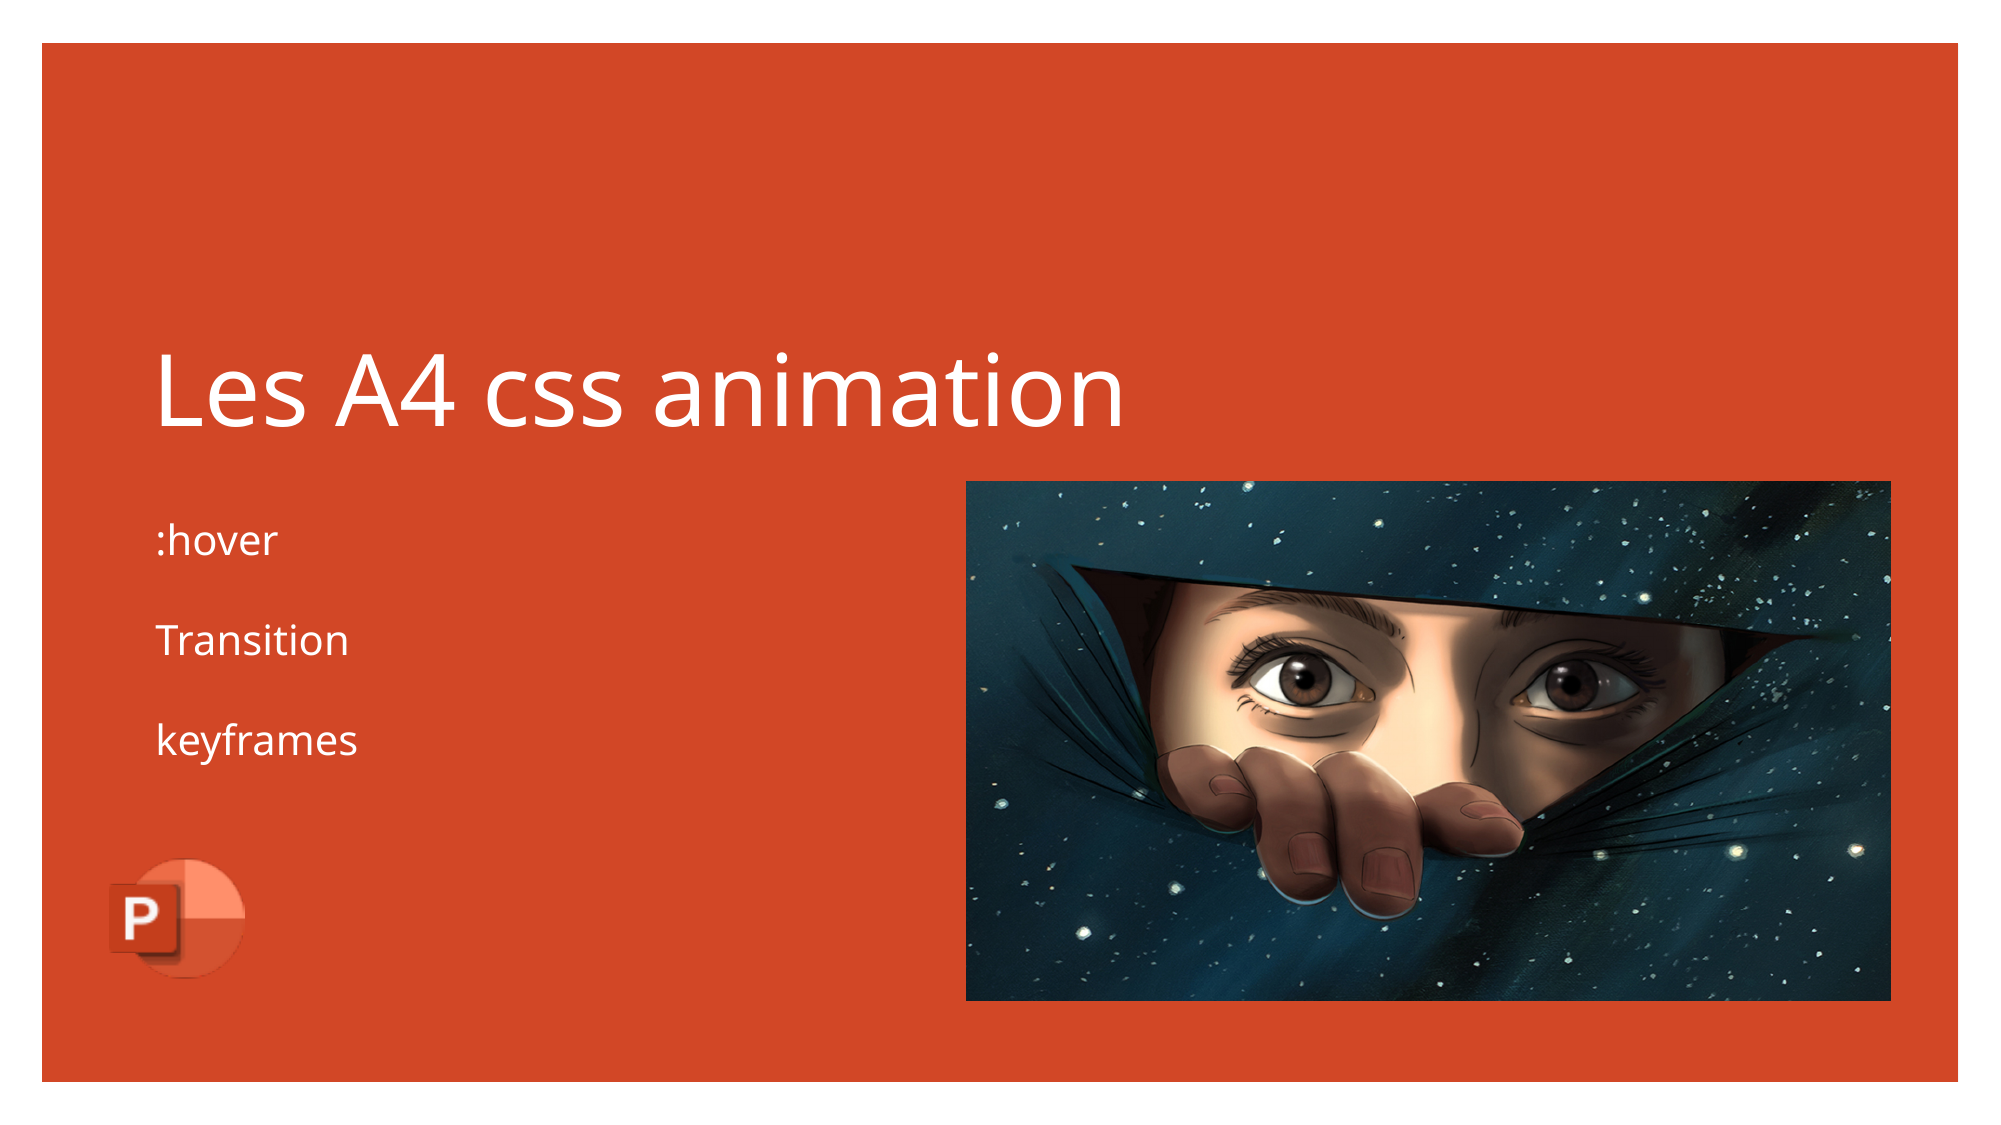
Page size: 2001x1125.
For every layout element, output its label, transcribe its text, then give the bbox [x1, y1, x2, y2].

subtitle :hover Transition keyframes [140, 481, 966, 668]
picture [966, 481, 1891, 1001]
picture [109, 851, 245, 987]
title Les A4 css animation [137, 190, 1863, 583]
